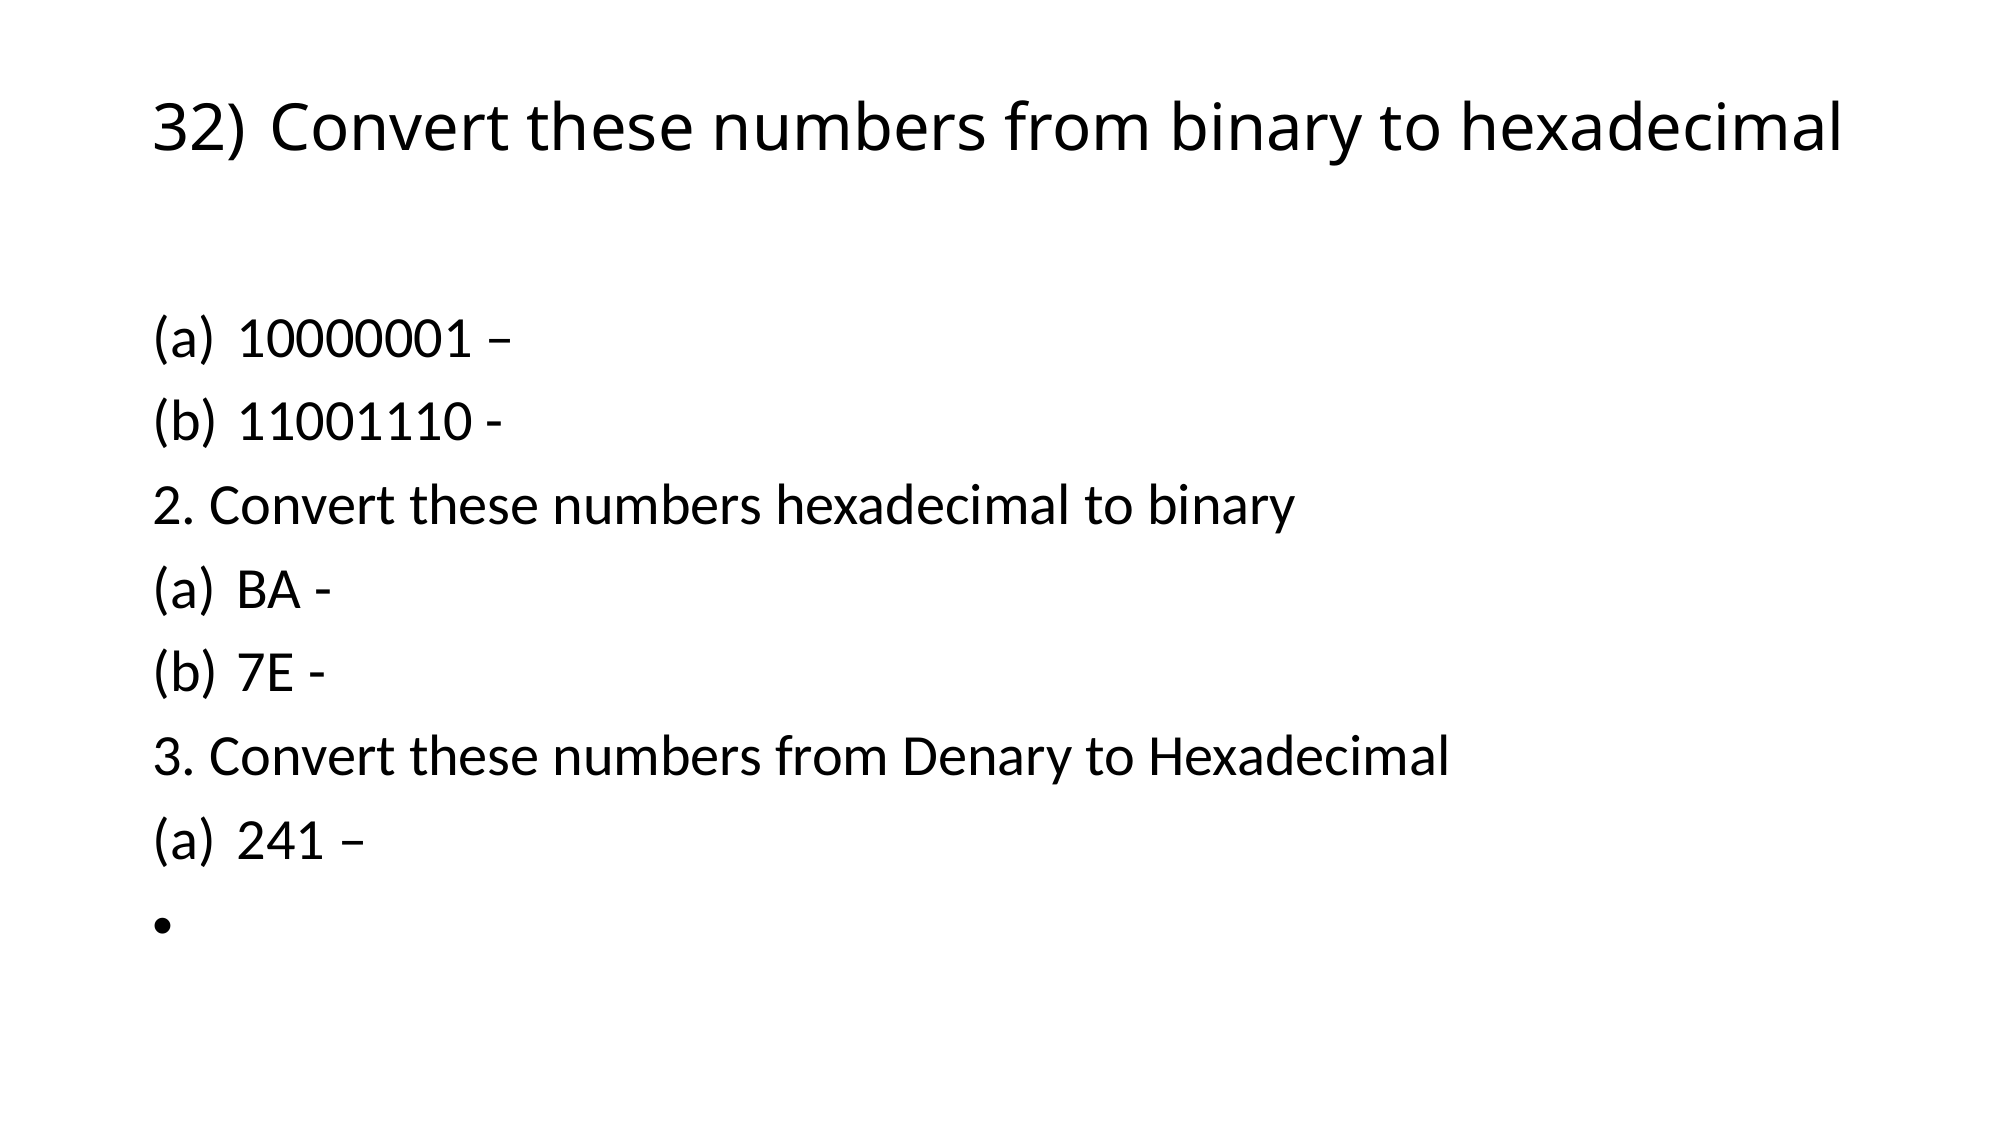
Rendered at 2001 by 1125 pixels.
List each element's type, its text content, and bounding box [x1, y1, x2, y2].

list 10000001 – 11001110 - 2. Convert these numbers hexadecimal to binary BA - 7E - 3. Convert these numbers from Denary to Hexadecimal 241 – [137, 299, 1863, 1014]
title 32) Convert these numbers from binary to hexadecimal [137, 59, 1863, 278]
